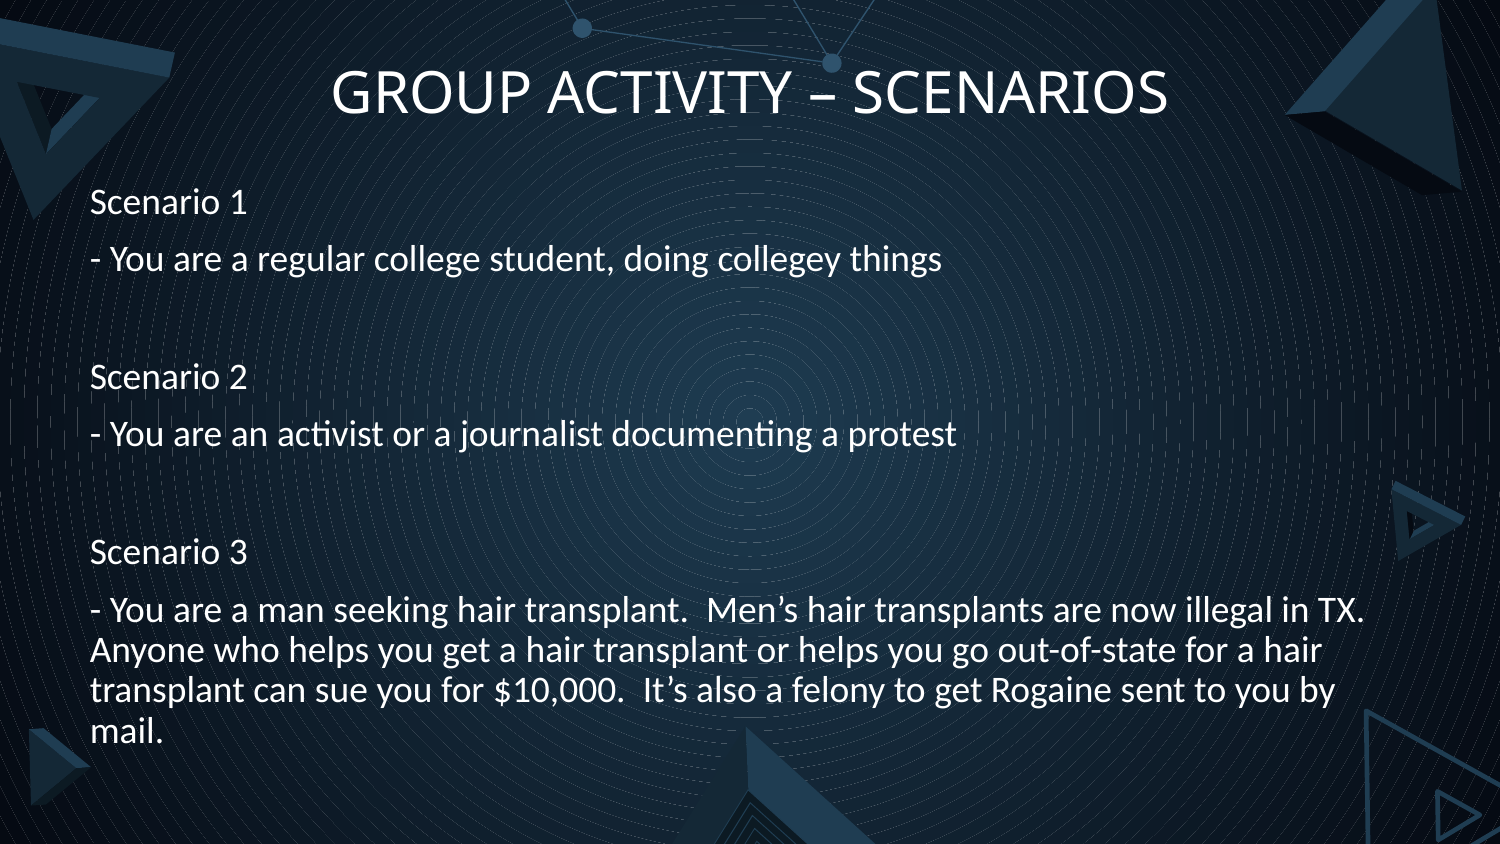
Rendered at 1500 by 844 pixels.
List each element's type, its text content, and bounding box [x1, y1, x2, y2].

text_box Scenario 1 - You are a regular college student, doing collegey things Scenario 2 - You are an activist or a journalist documenting a protest Scenario 3 - You are a man seeking hair transplant. Men’s hair transplants are now illegal in TX. Anyone who helps you get a hair transplant or helps you go out-of-state for a hair transplant can sue you for $10,000. It’s also a felony to get Rogaine sent to you by mail. [75, 176, 1426, 831]
title GROUP ACTIVITY – SCENARIOS [116, 66, 1383, 115]
